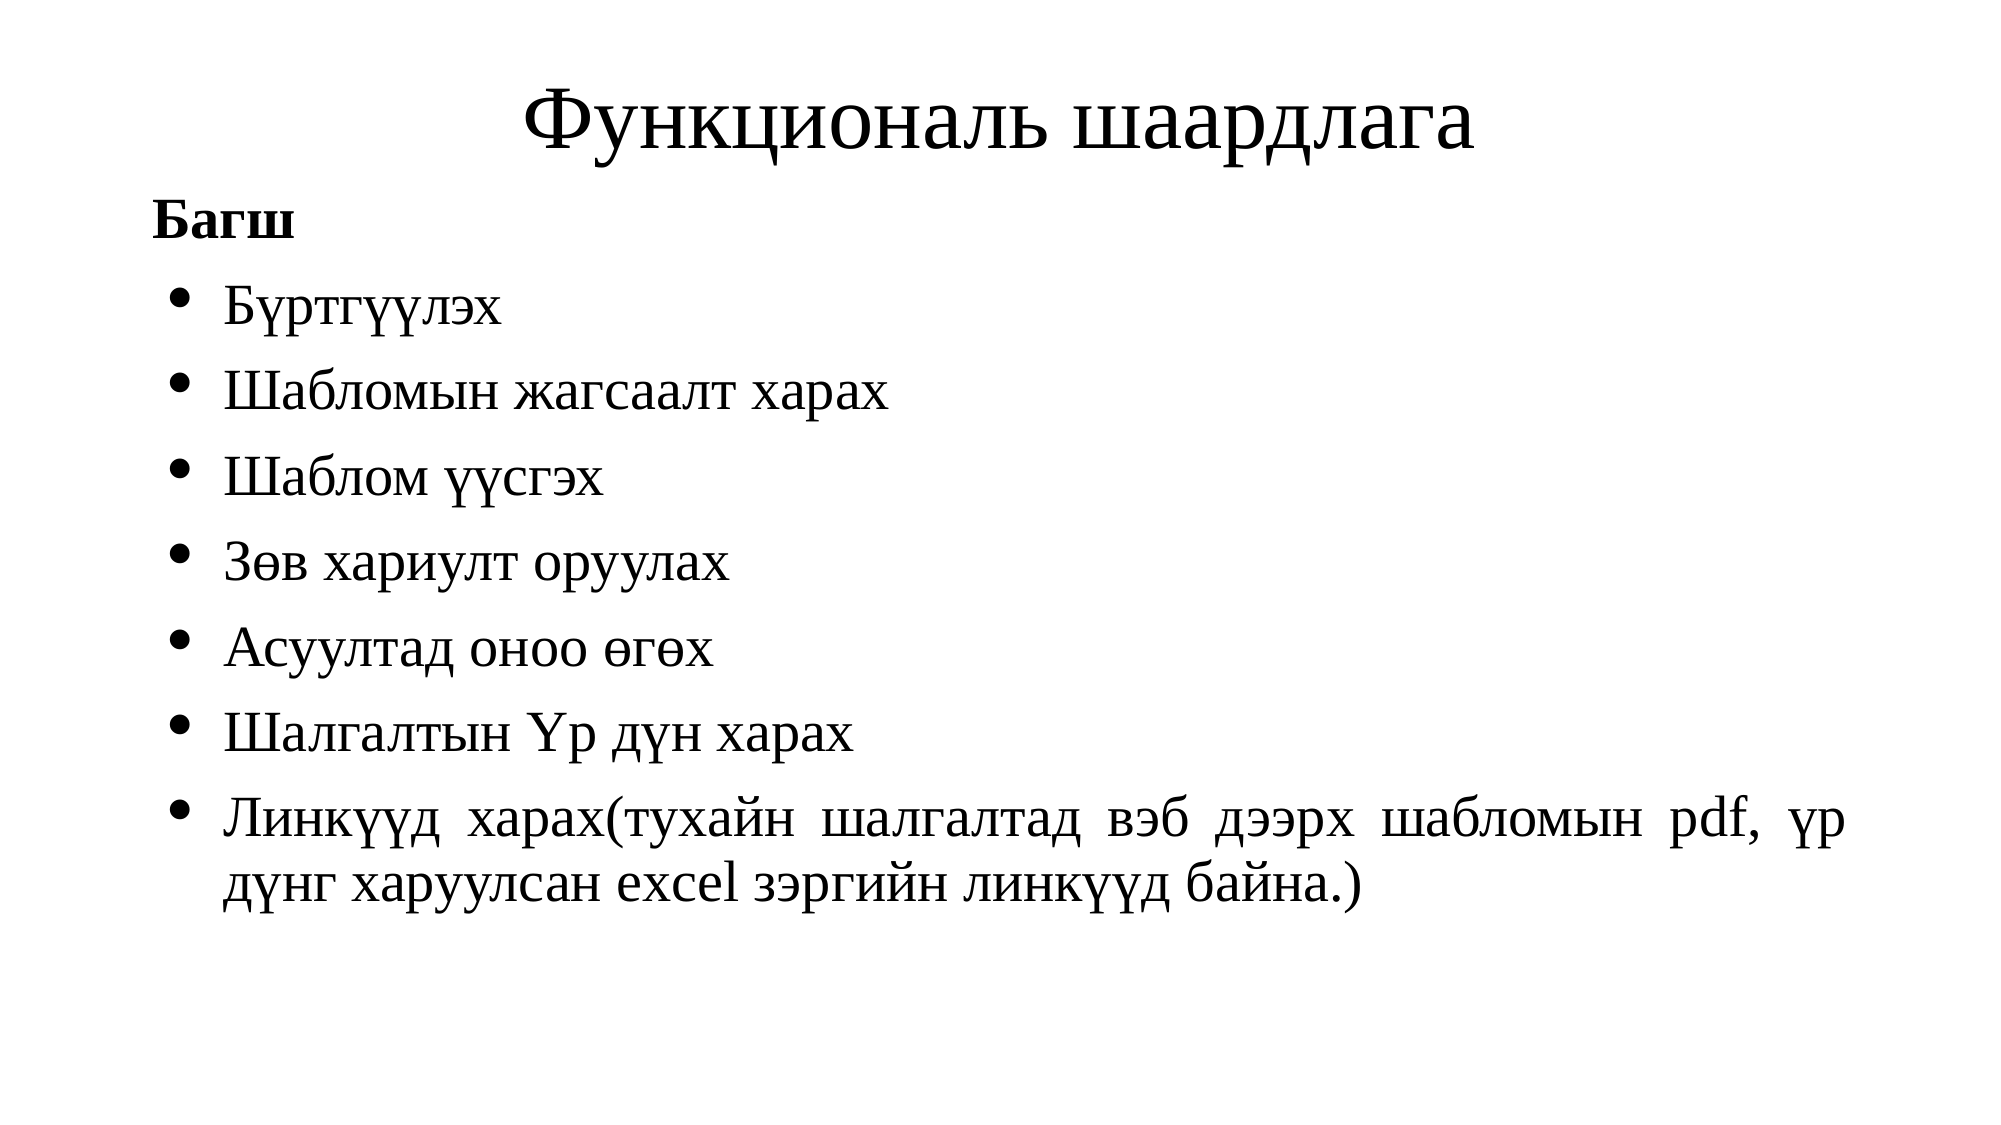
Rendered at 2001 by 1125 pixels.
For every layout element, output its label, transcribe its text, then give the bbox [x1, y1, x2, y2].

text_box Багш Бүртгүүлэх Шабломын жагсаалт харах Шаблом үүсгэх Зөв хариулт оруулах Асуултад оноо өгөх Шалгалтын Үр дүн харах Линкүүд харах(тухайн шалгалтад вэб дээрх шабломын pdf, үр дүнг харуулсан excel зэргийн линкүүд байна.) [137, 179, 1863, 1013]
text_box Функциональ шаардлага [137, 59, 1863, 179]
